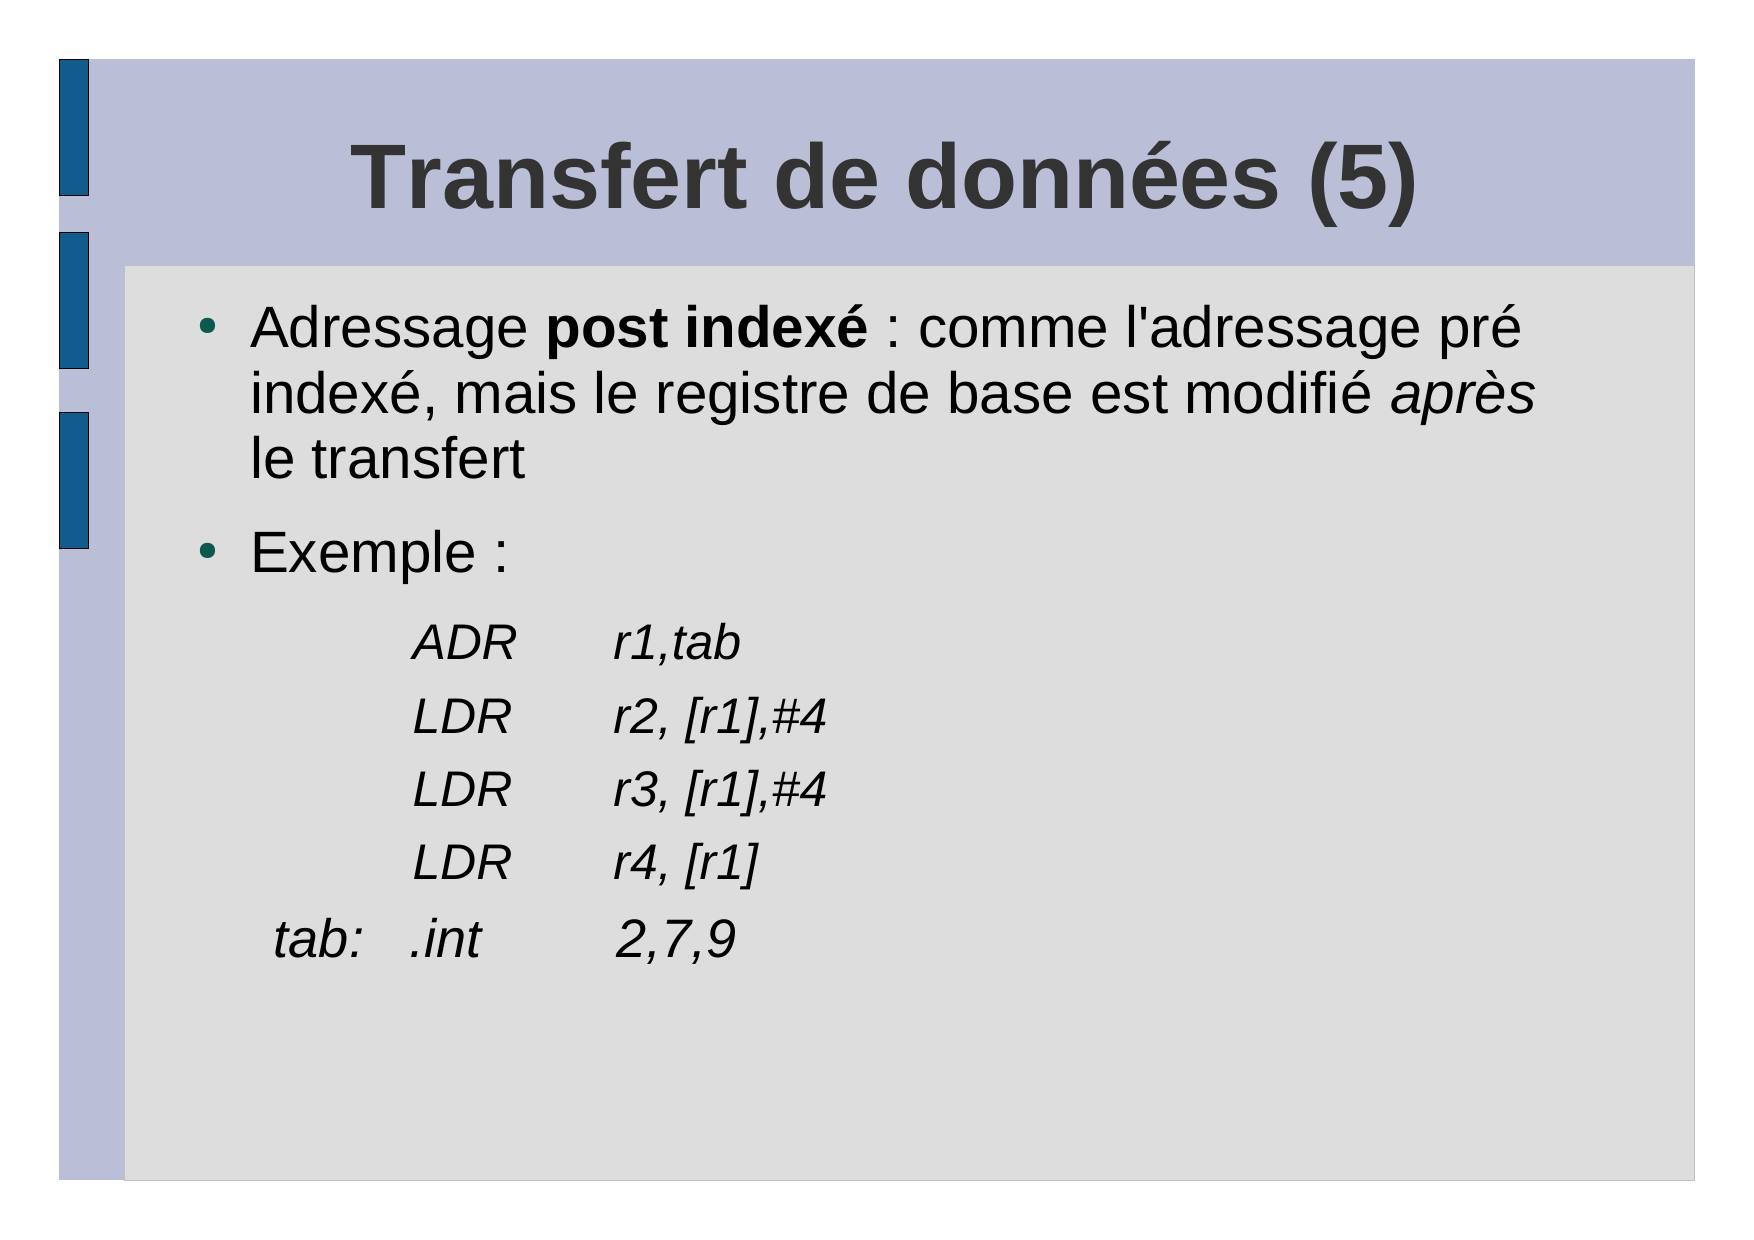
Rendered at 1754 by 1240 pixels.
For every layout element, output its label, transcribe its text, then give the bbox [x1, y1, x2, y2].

title Transfert de données (5) [118, 88, 1654, 266]
list Adressage post indexé : comme l'adressage pré indexé, mais le registre de base est modifié après le transfert Exemple : ADR r1,tab LDR r2, [r1],#4 LDR r3, [r1],#4 LDR r4, [r1] tab: .int 2,7,9 [179, 295, 1577, 1093]
